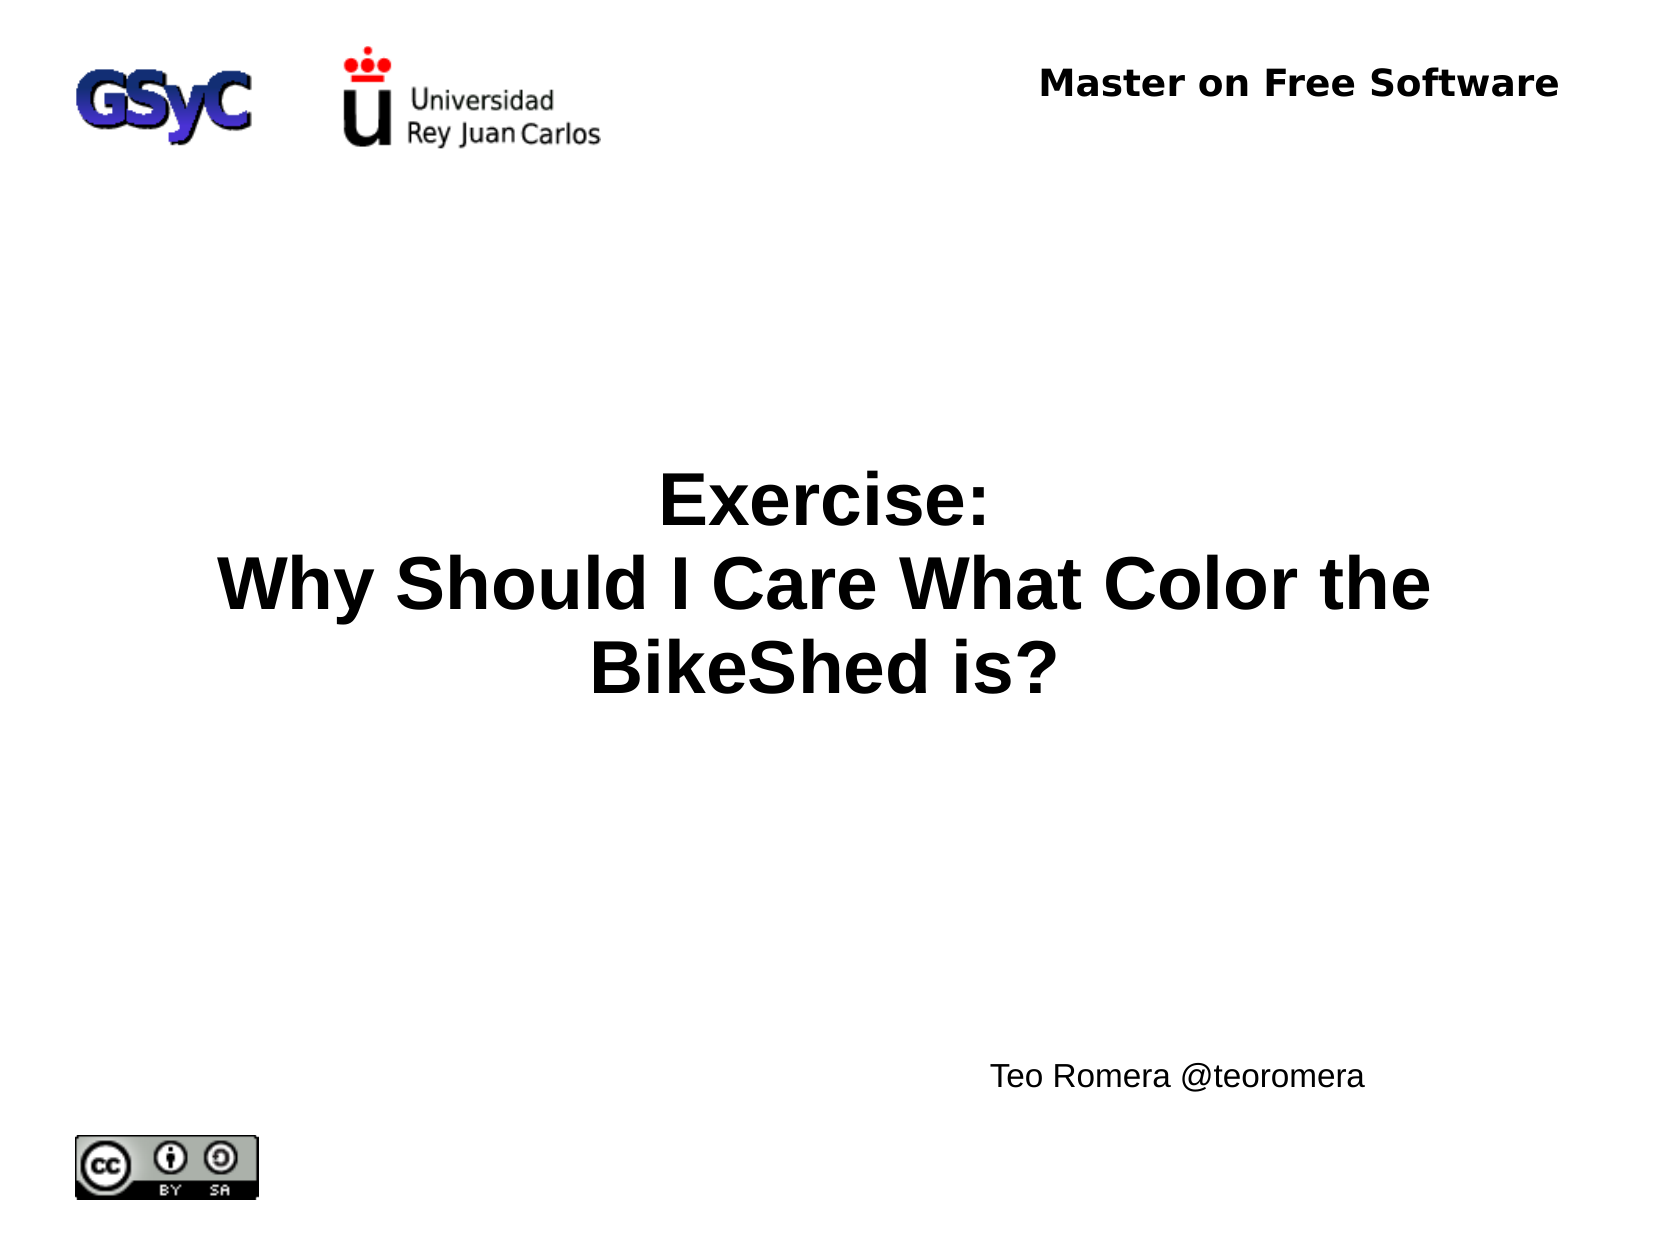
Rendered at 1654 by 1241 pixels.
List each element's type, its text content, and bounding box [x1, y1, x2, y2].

picture [75, 1135, 259, 1200]
text_box Exercise: Why Should I Care What Color the BikeShed is? [75, 450, 1576, 756]
text_box Teo Romera @teoromera [975, 1050, 1381, 1201]
picture [75, 46, 601, 150]
